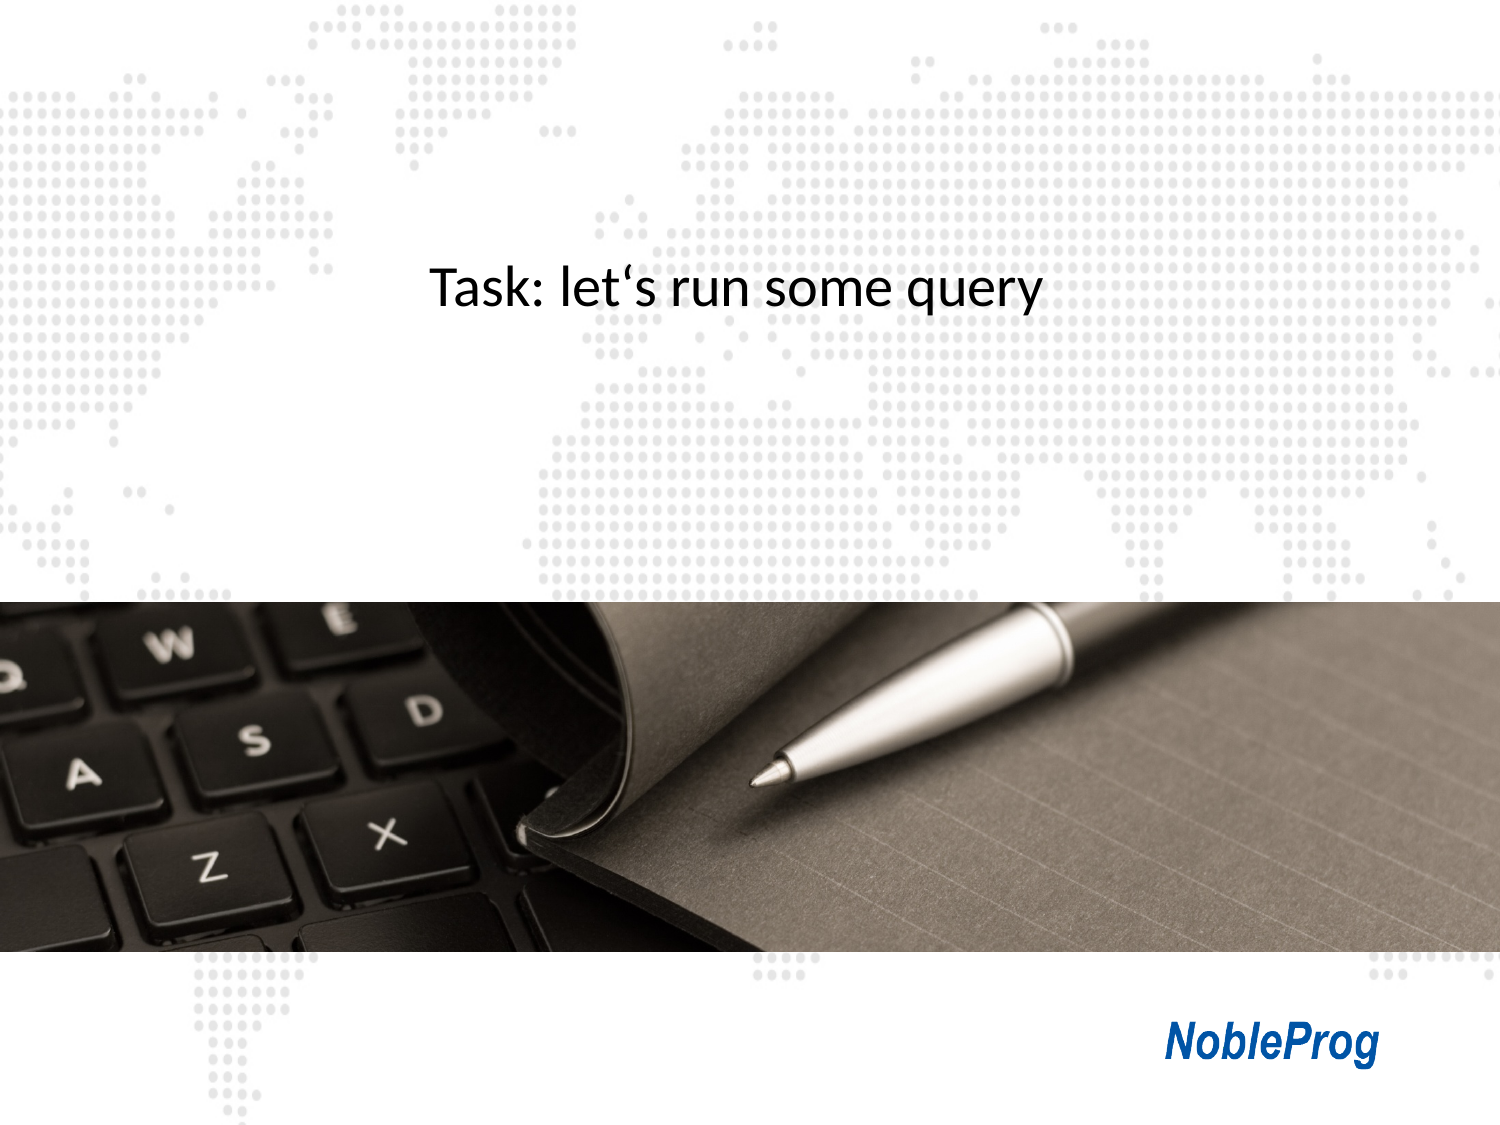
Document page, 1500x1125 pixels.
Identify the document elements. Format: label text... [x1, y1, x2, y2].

picture [0, 0, 1500, 1125]
list Task: let‘s run some query [75, 0, 1425, 602]
